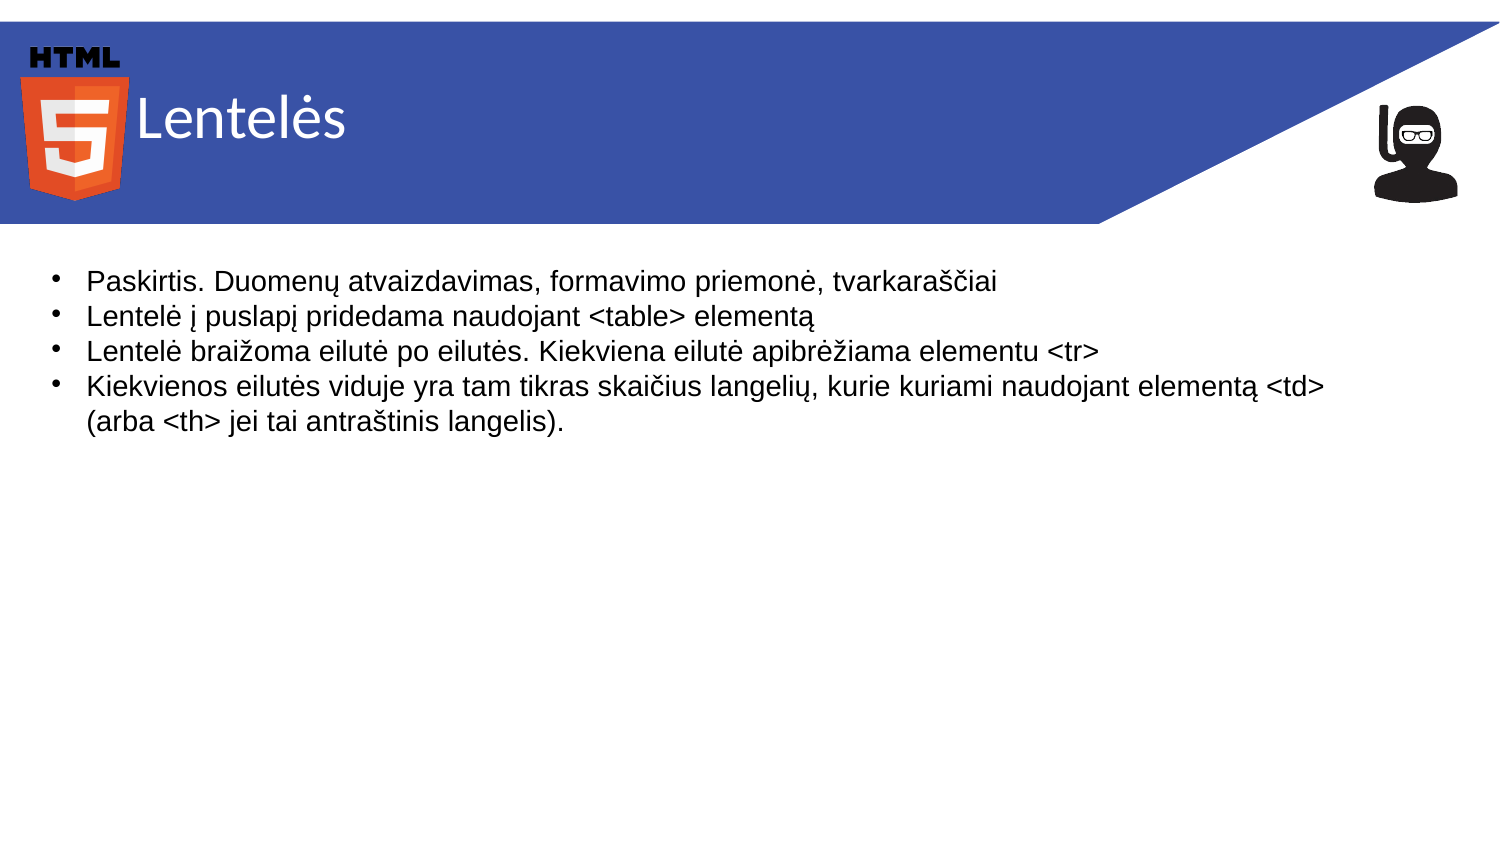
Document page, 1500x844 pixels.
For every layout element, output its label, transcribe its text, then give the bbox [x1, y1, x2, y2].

text_box [1404, 24, 1500, 72]
picture [20, 46, 130, 201]
text_box Lentelės [130, 72, 1500, 167]
text_box [1096, 167, 1500, 227]
picture [1326, 167, 1500, 211]
text_box Paskirtis. Duomenų atvaizdavimas, formavimo priemonė, tvarkaraščiai Lentelė į puslapį pridedama naudojant <table> elementą Lentelė braižoma eilutė po eilutės. Kiekviena eilutė apibrėžiama elementu <tr> Kiekvienos eilutės viduje yra tam tikras skaičius langelių, kurie kuriami naudojant elementą <td> (arba <th> jei tai antraštinis langelis). [36, 247, 1389, 789]
